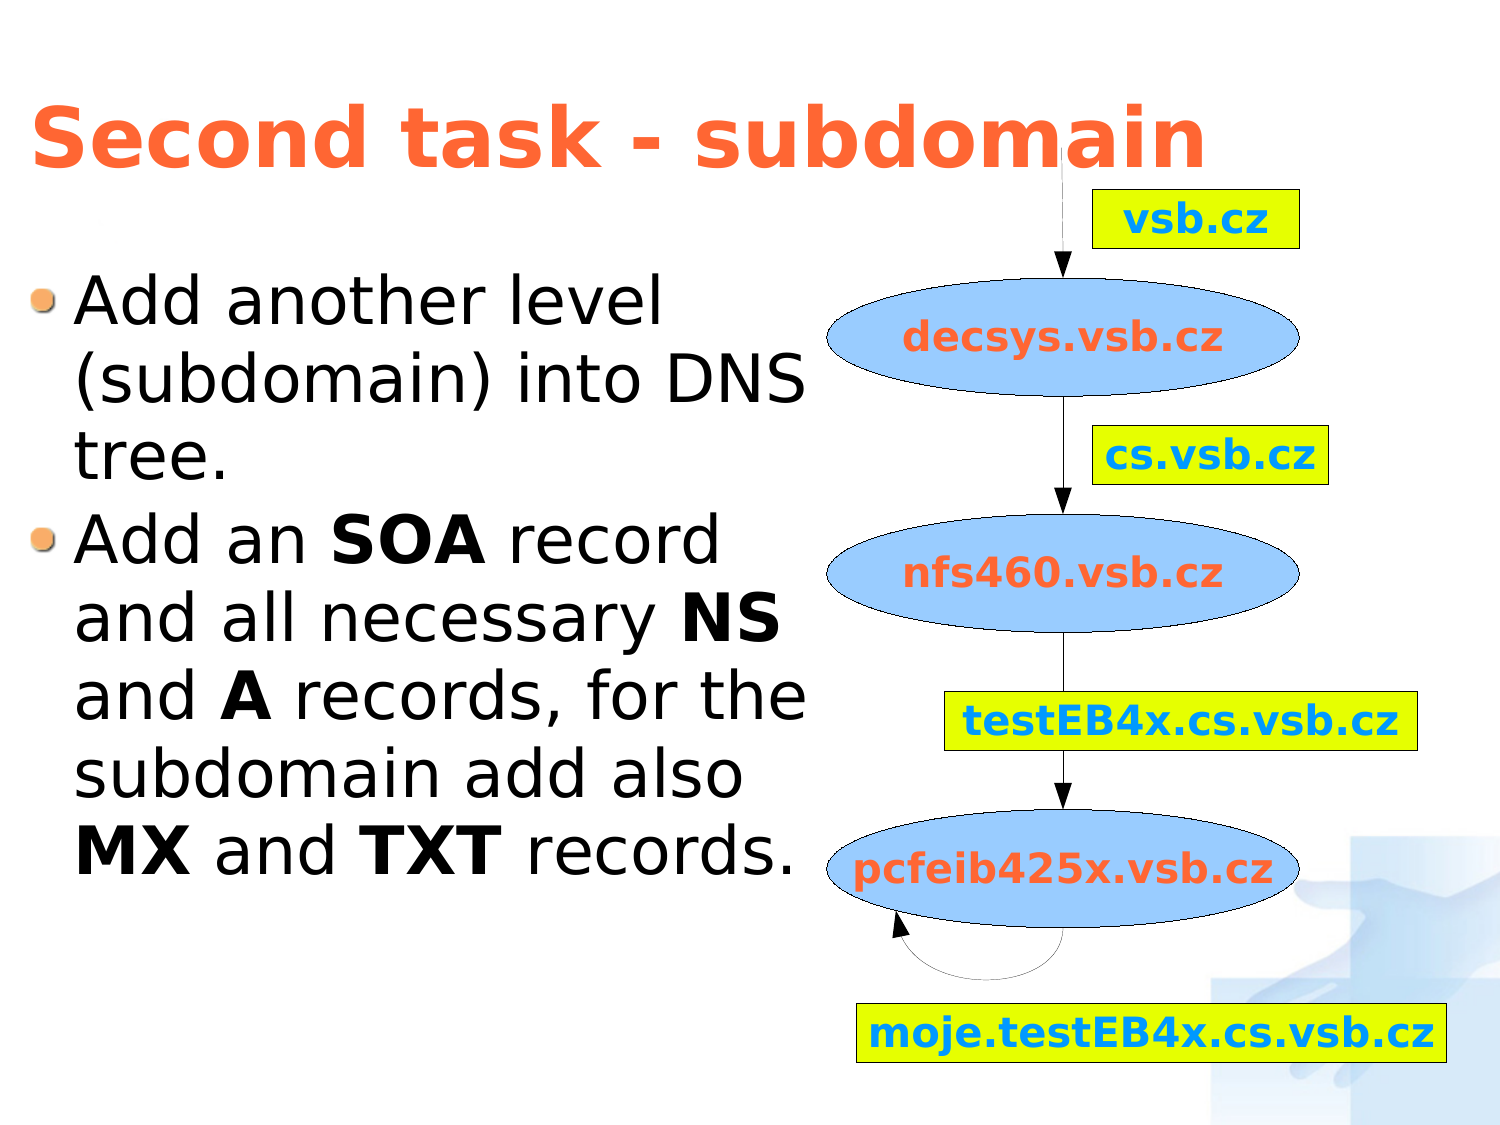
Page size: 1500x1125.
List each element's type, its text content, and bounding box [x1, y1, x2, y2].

text_box nfs460.vsb.cz [826, 514, 1300, 633]
text_box testEB4x.cs.vsb.cz [944, 691, 1418, 751]
list Add another level (subdomain) into DNS tree. Add an SOA record and all necessary NS and A records, for the subdomain add also MX and TXT records. [29, 262, 827, 1093]
picture [0, 0, 1500, 1125]
text_box pcfeib425x.vsb.cz [826, 809, 1300, 928]
text_box vsb.cz [1092, 189, 1300, 249]
text_box moje.testEB4x.cs.vsb.cz [856, 1003, 1447, 1063]
text_box cs.vsb.cz [1092, 425, 1329, 485]
title Second task - subdomain [29, 21, 1477, 257]
text_box decsys.vsb.cz [826, 278, 1300, 397]
